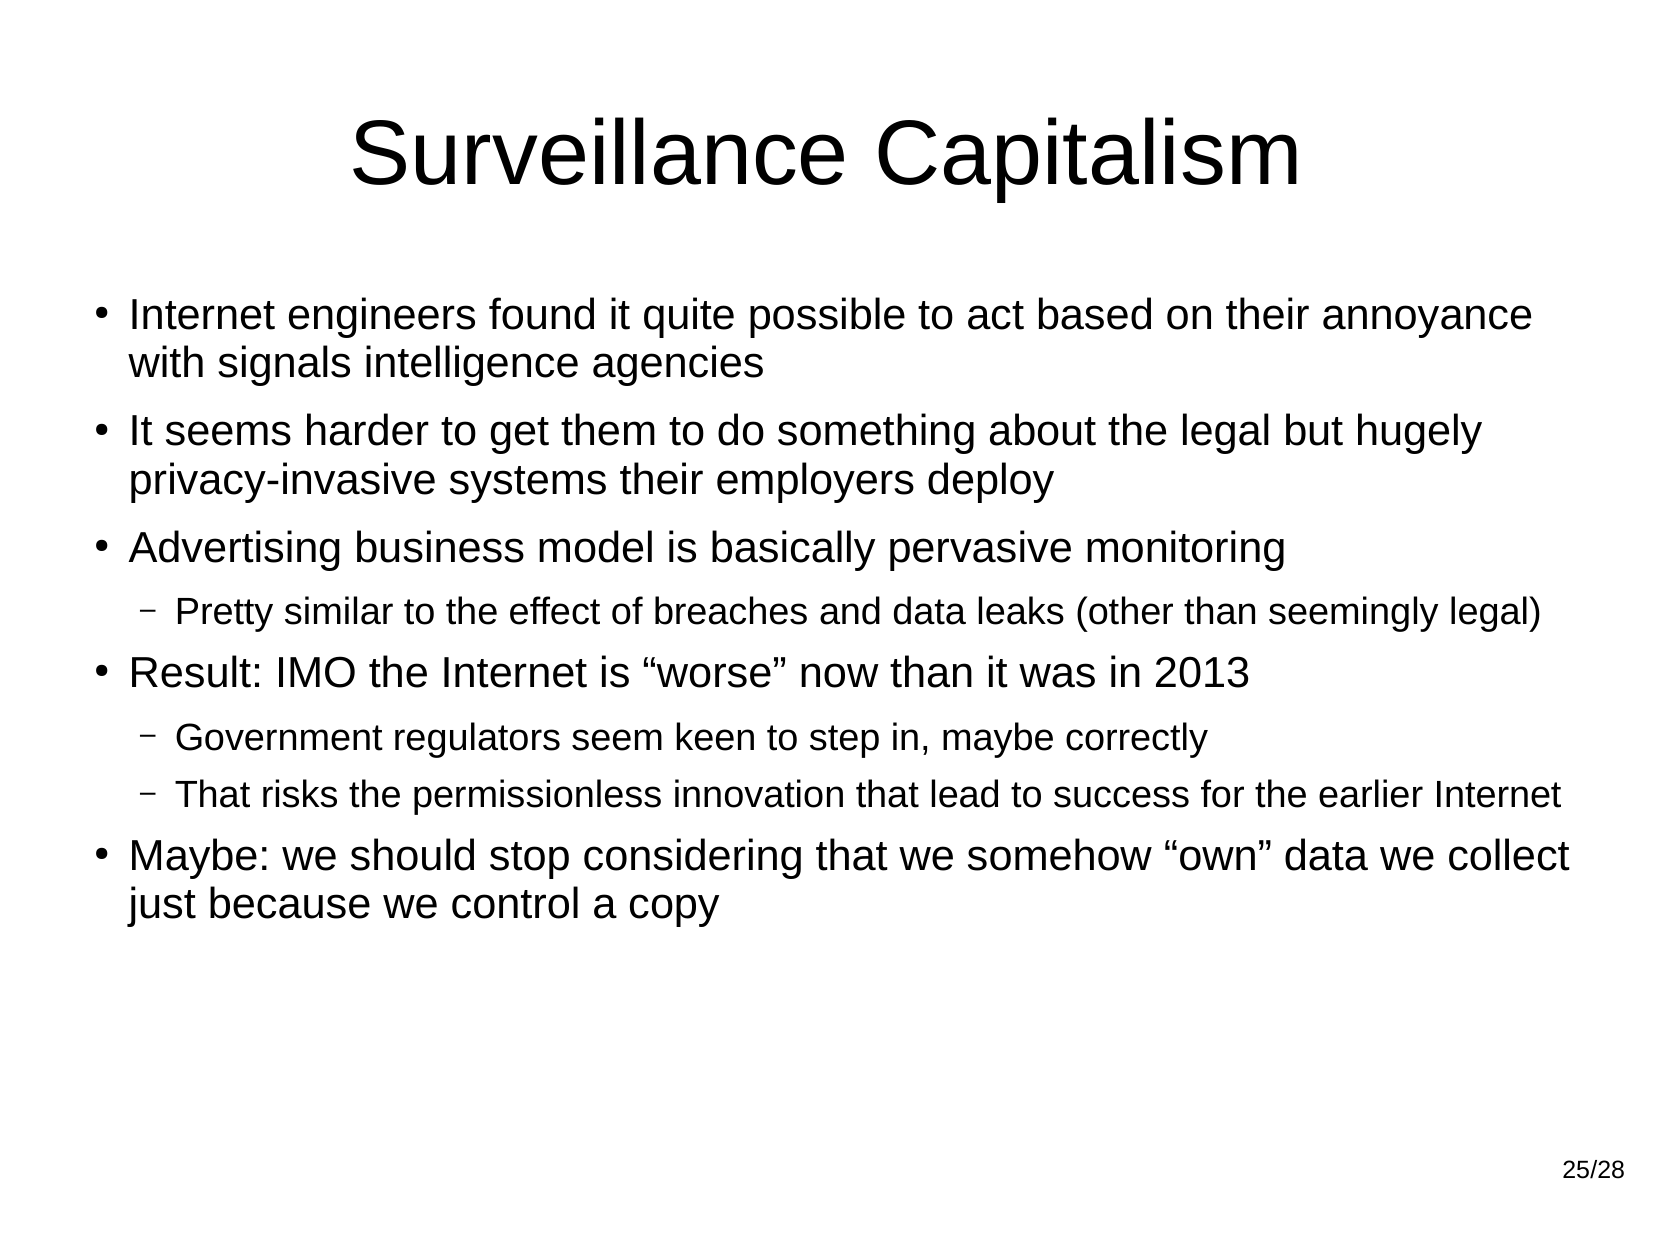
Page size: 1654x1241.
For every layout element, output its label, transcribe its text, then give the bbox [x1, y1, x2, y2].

title Surveillance Capitalism [82, 49, 1571, 257]
list Internet engineers found it quite possible to act based on their annoyance with signals intelligence agencies It seems harder to get them to do something about the legal but hugely privacy-invasive systems their employers deploy Advertising business model is basically pervasive monitoring Pretty similar to the effect of breaches and data leaks (other than seemingly legal) Result: IMO the Internet is “worse” now than it was in 2013 Government regulators seem keen to step in, maybe correctly That risks the permissionless innovation that lead to success for the earlier Internet Maybe: we should stop considering that we somehow “own” data we collect just because we control a copy [82, 290, 1571, 1010]
